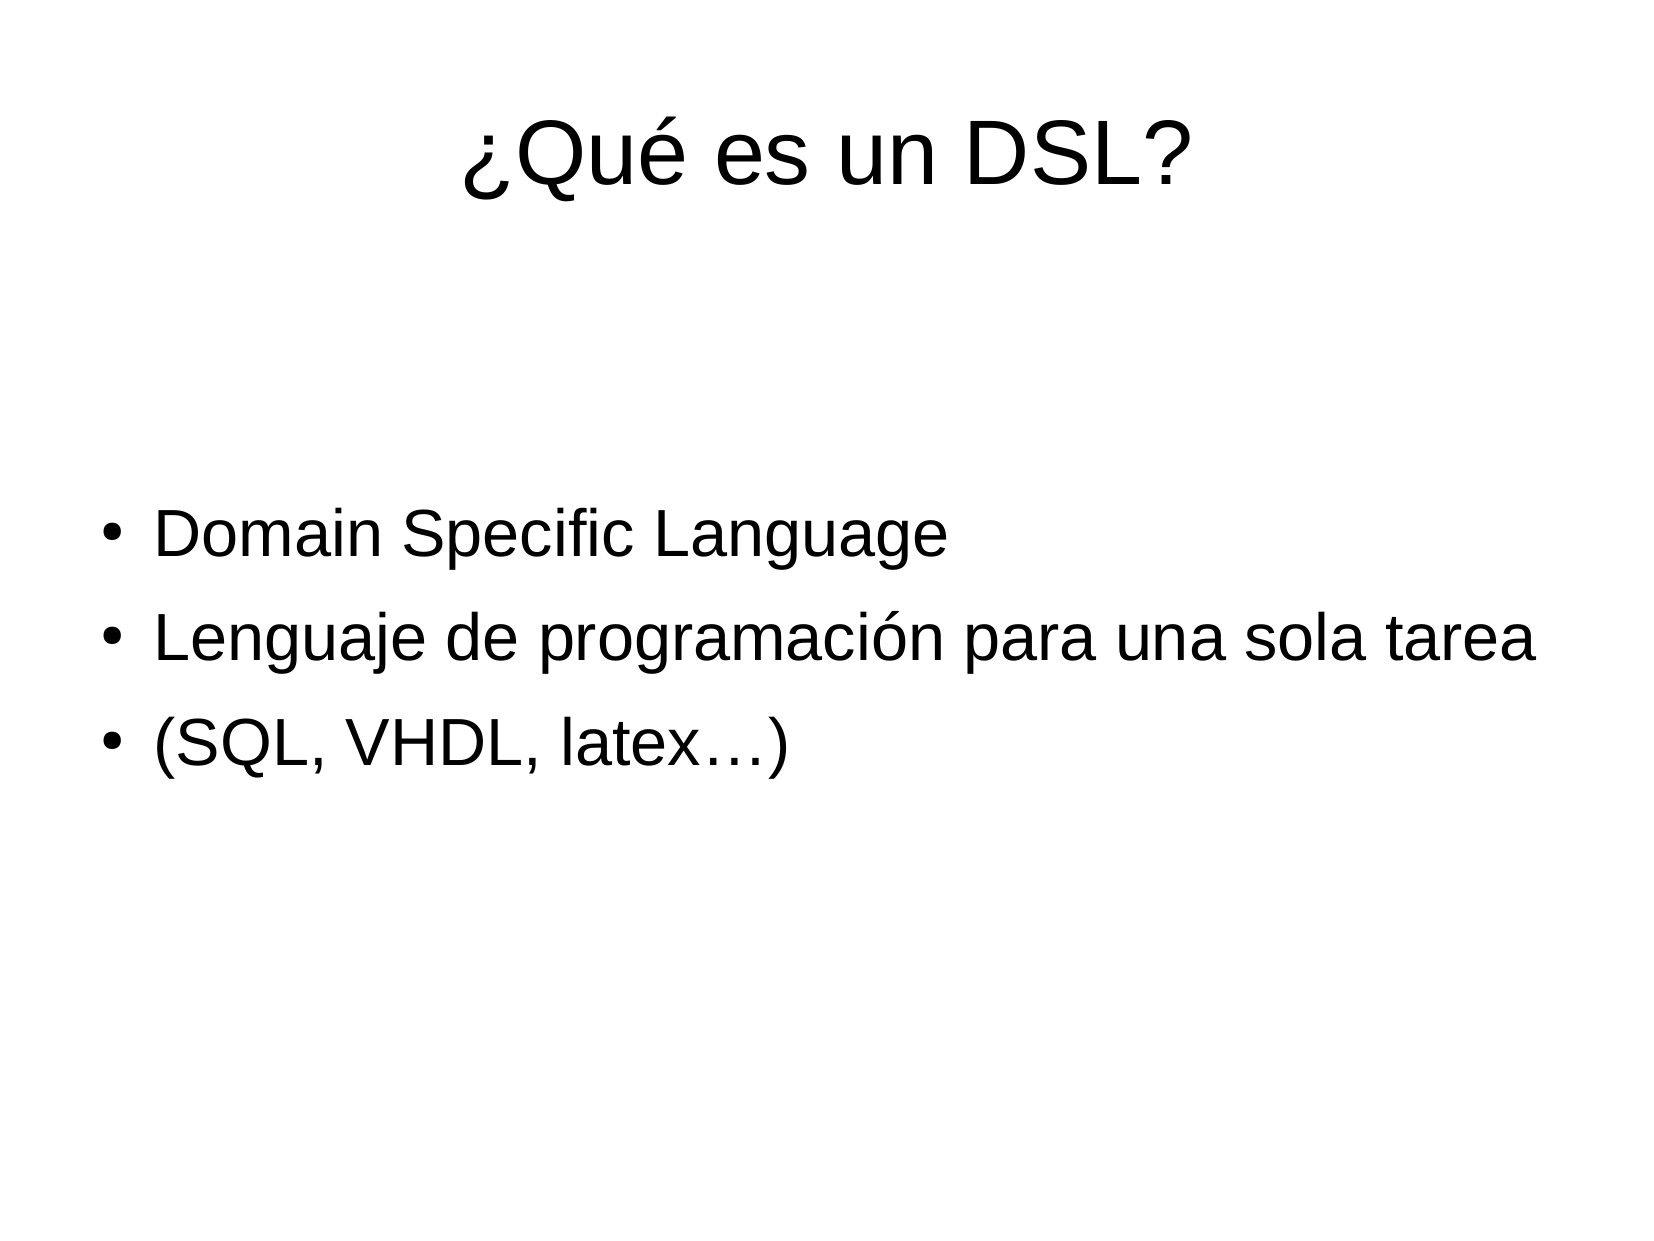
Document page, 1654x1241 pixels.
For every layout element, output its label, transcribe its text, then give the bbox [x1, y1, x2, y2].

list Domain Specific Language Lenguaje de programación para una sola tarea (SQL, VHDL, latex…) [82, 496, 1571, 1010]
title ¿Qué es un DSL? [82, 49, 1571, 257]
